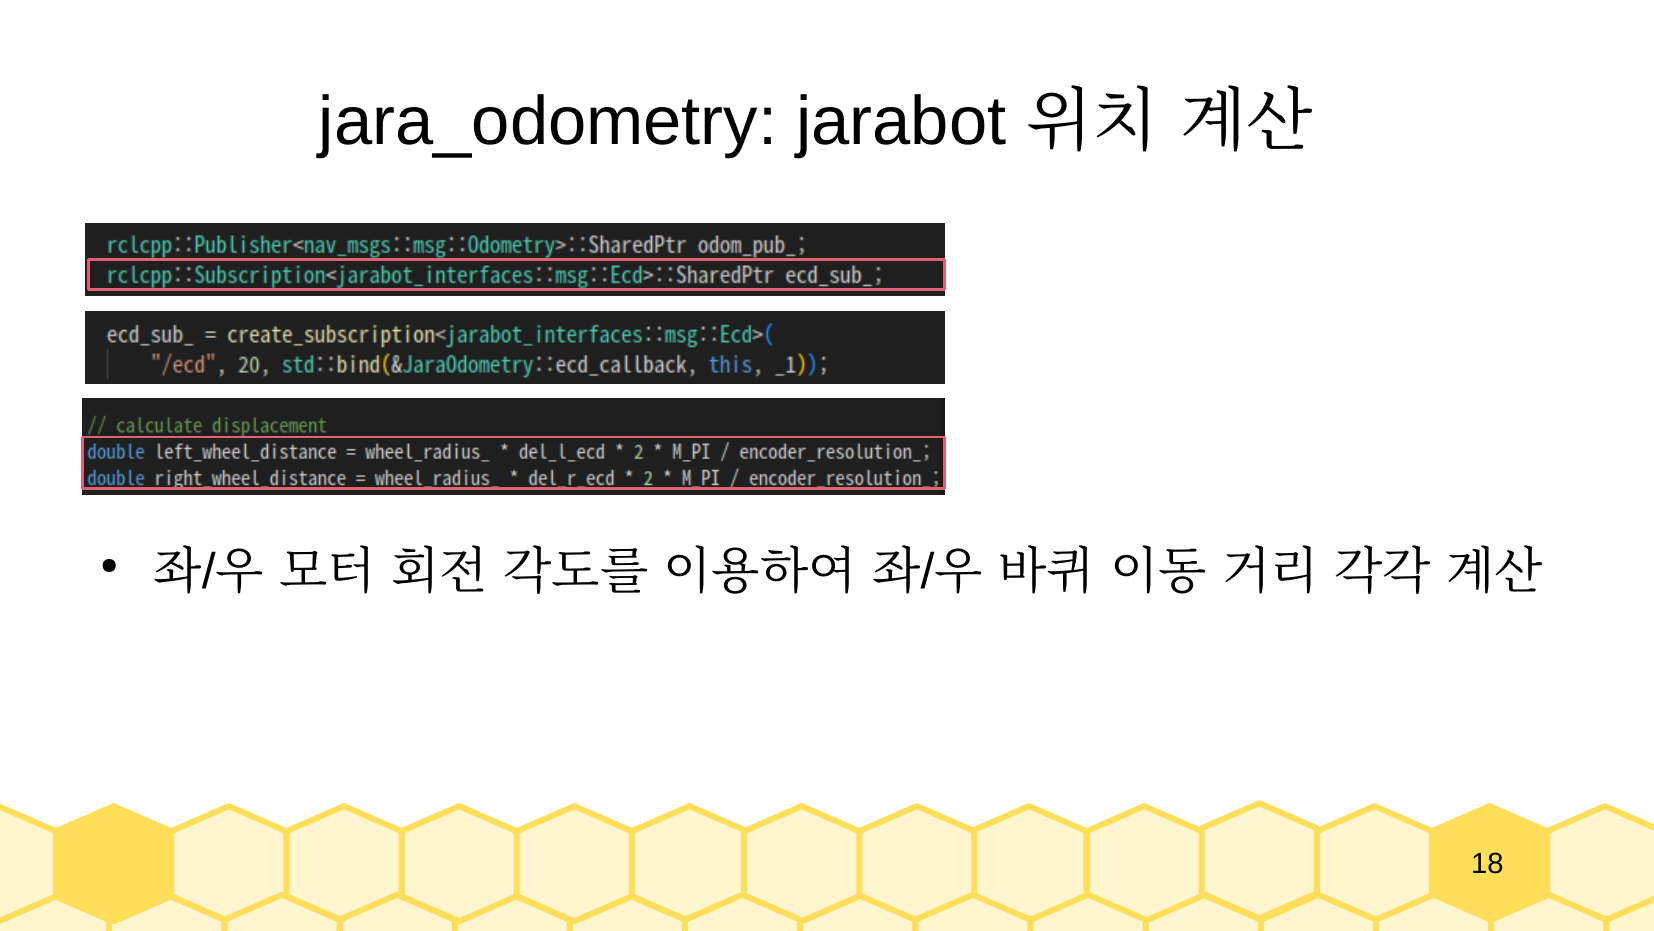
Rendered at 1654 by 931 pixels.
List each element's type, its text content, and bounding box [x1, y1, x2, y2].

picture [82, 490, 945, 495]
picture [90, 261, 943, 288]
list 좌/우 모터 회전 각도를 이용하여 좌/우 바퀴 이동 거리 각각 계산 [82, 531, 1571, 758]
title jara_odometry: jarabot 위치 계산 [82, 37, 1571, 193]
picture [82, 398, 945, 436]
picture [85, 311, 945, 384]
picture [84, 438, 943, 487]
picture [85, 223, 945, 296]
